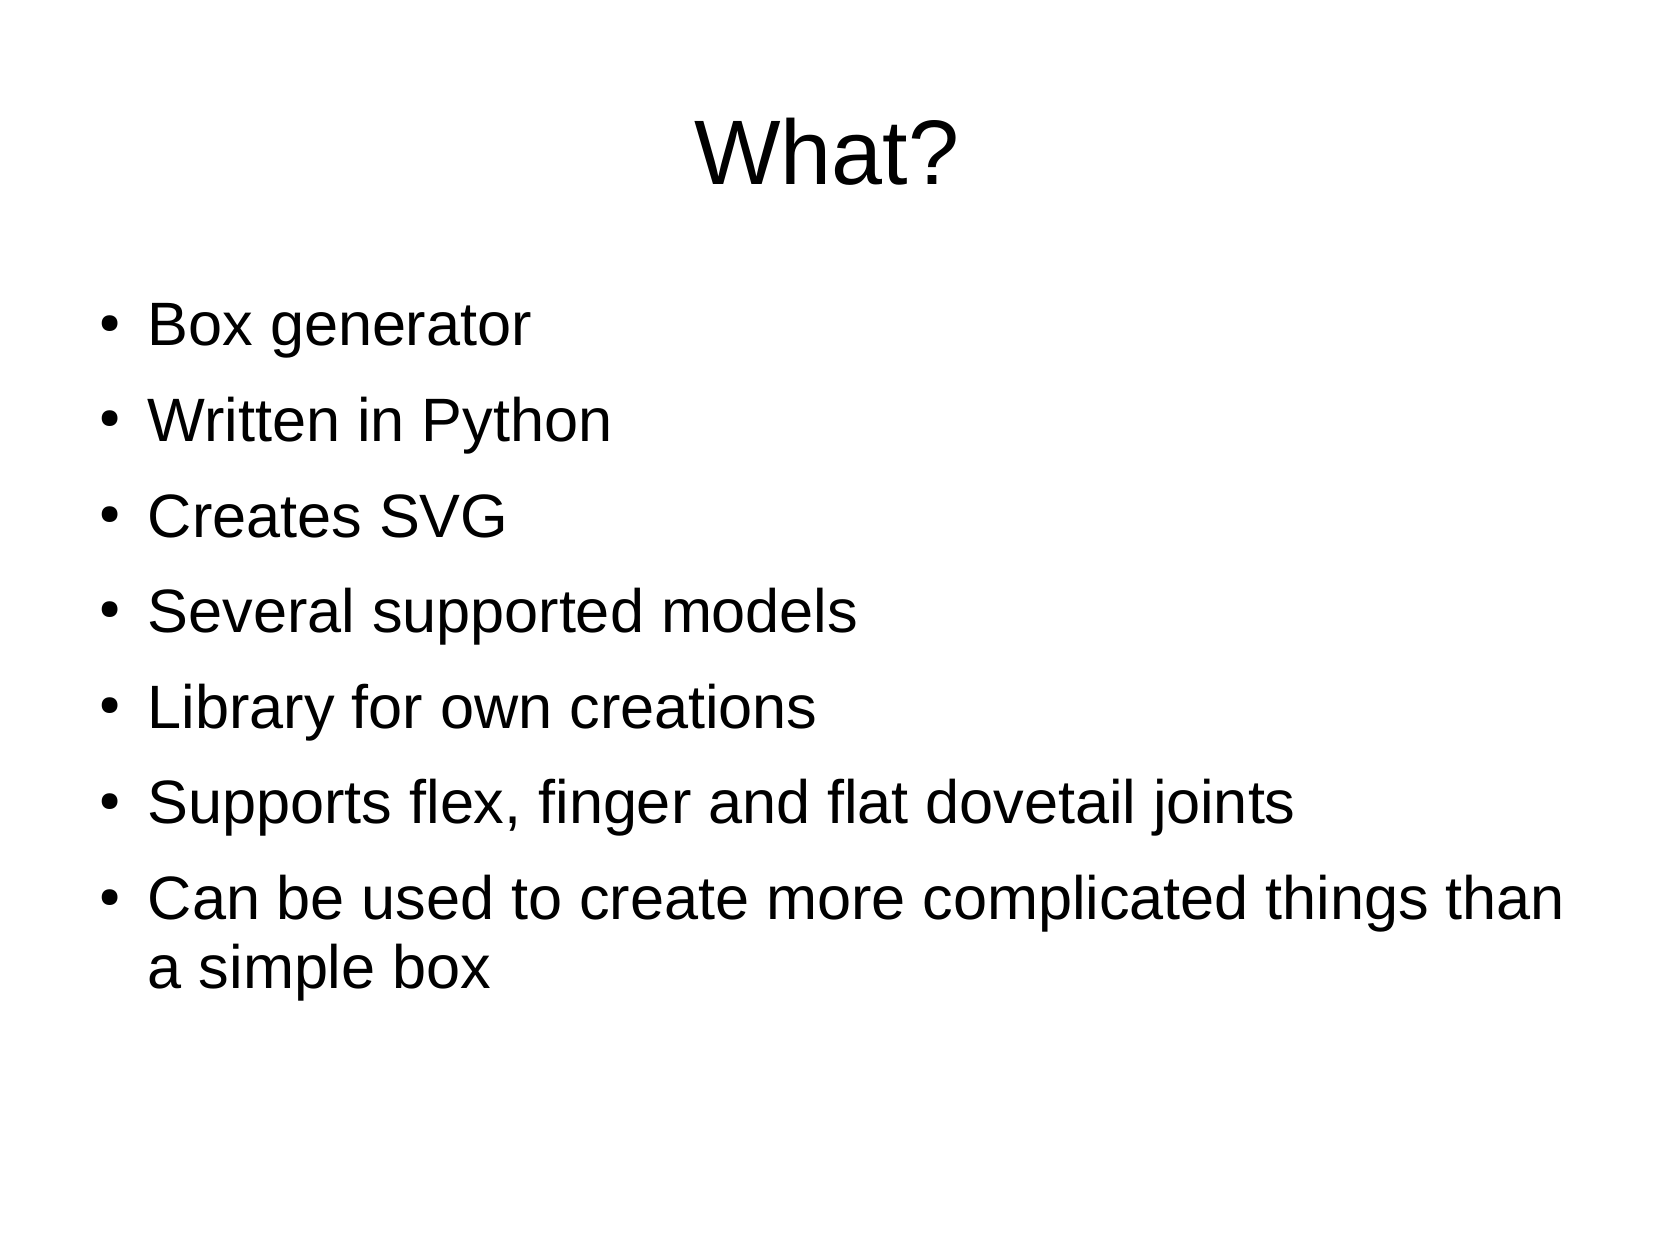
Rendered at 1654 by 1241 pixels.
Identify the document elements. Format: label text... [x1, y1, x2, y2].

title What? [82, 49, 1571, 257]
list Box generator Written in Python Creates SVG Several supported models Library for own creations Supports flex, finger and flat dovetail joints Can be used to create more complicated things than a simple box [82, 290, 1571, 1010]
